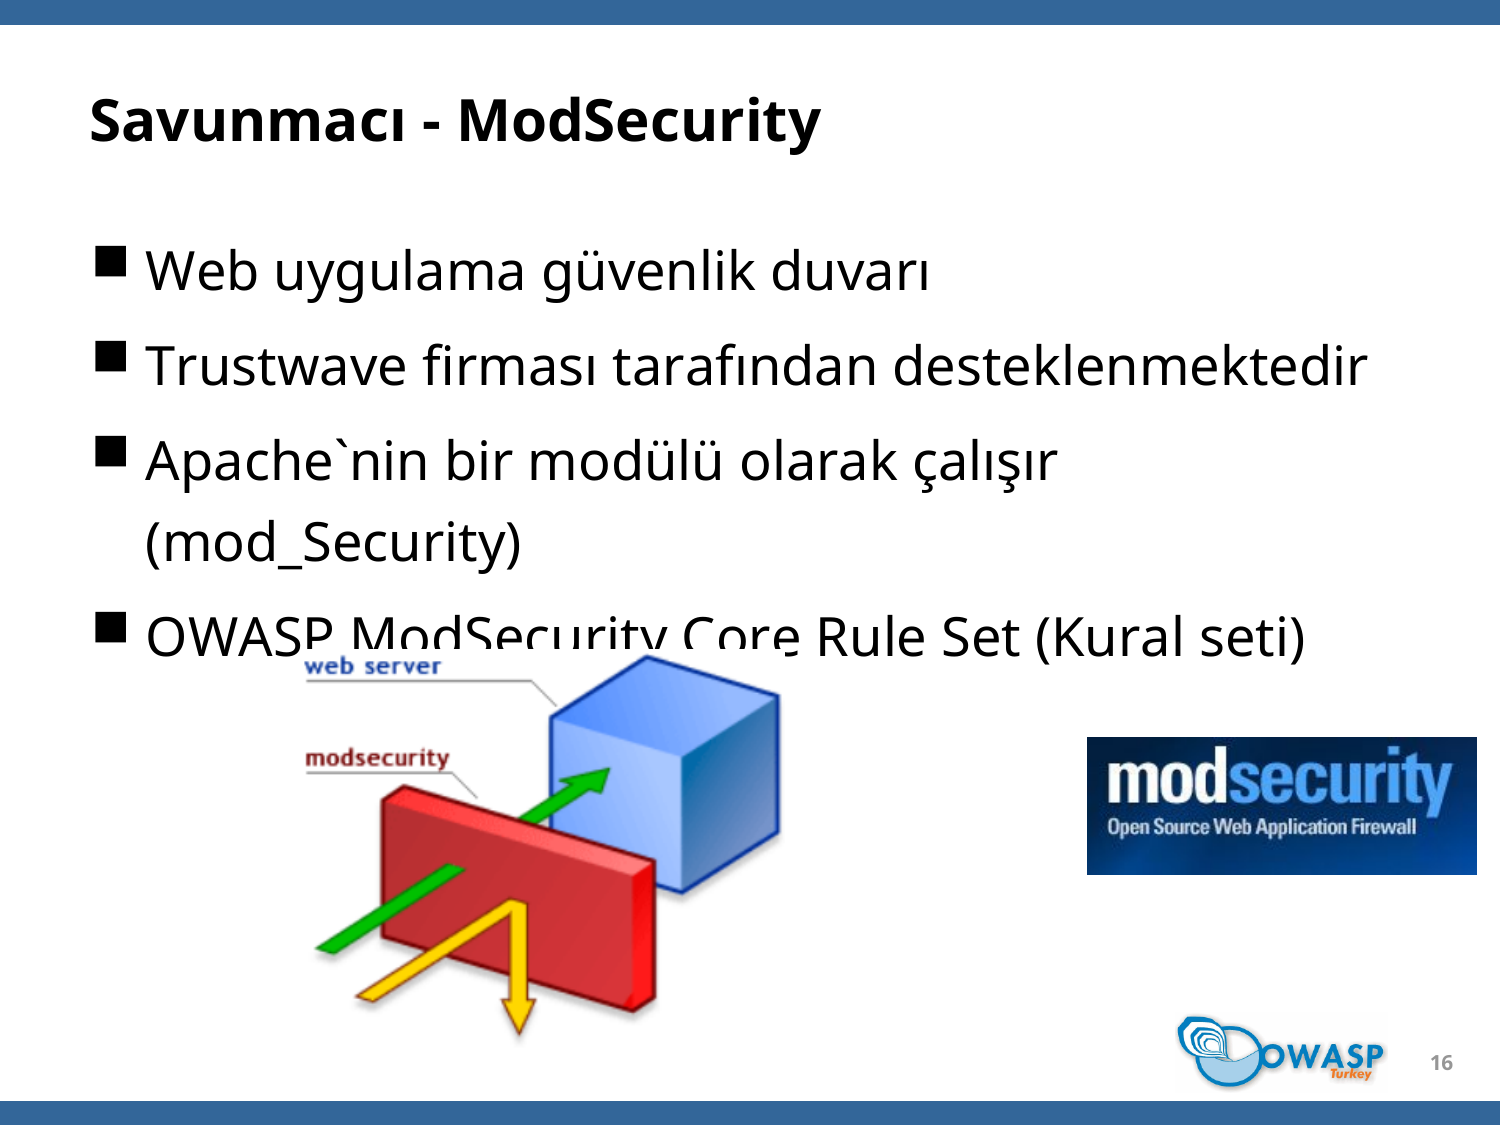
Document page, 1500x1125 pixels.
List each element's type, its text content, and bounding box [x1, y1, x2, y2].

picture [1087, 737, 1477, 876]
list Web uygulama güvenlik duvarı Trustwave firması tarafından desteklenmektedir Apache`nin bir modülü olarak çalışır (mod_Security) OWASP ModSecurity Core Rule Set (Kural seti) [75, 212, 1426, 700]
title Savunmacı - ModSecurity [75, 45, 1426, 176]
picture [1175, 1012, 1388, 1093]
picture [300, 649, 785, 1054]
text_box <number> [1408, 1034, 1475, 1082]
